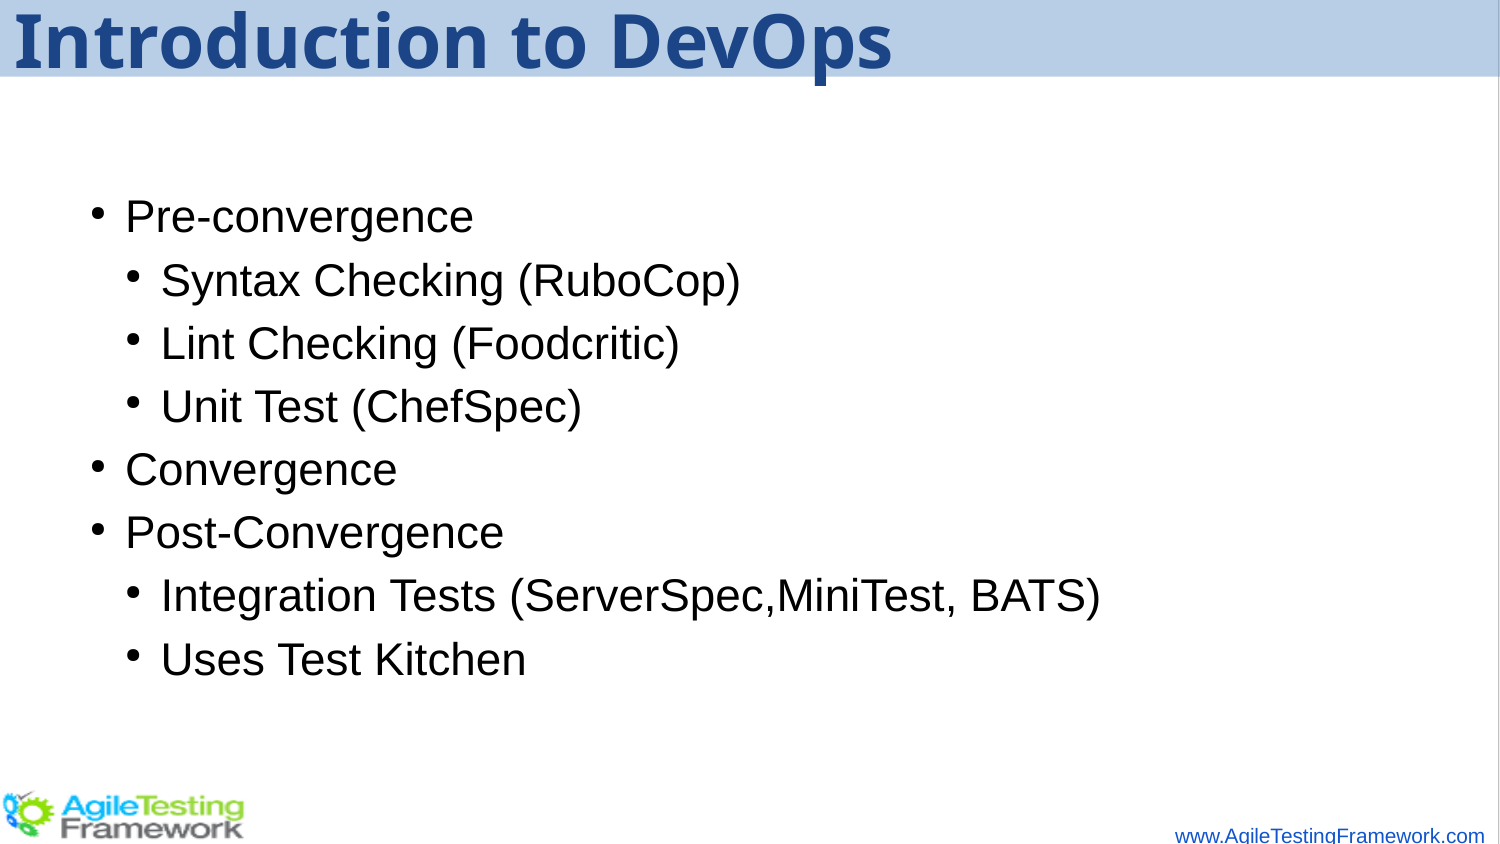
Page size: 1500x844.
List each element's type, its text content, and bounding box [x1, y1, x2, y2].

text_box Pre-convergence Syntax Checking (RuboCop) Lint Checking (Foodcritic) Unit Test (ChefSpec) Convergence Post-Convergence Integration Tests (ServerSpec,MiniTest, BATS) Uses Test Kitchen [74, 88, 1425, 764]
text_box Introduction to DevOps [0, 0, 1500, 77]
picture [0, 77, 1500, 844]
text_box www.AgileTestingFramework.com [1124, 807, 1500, 844]
